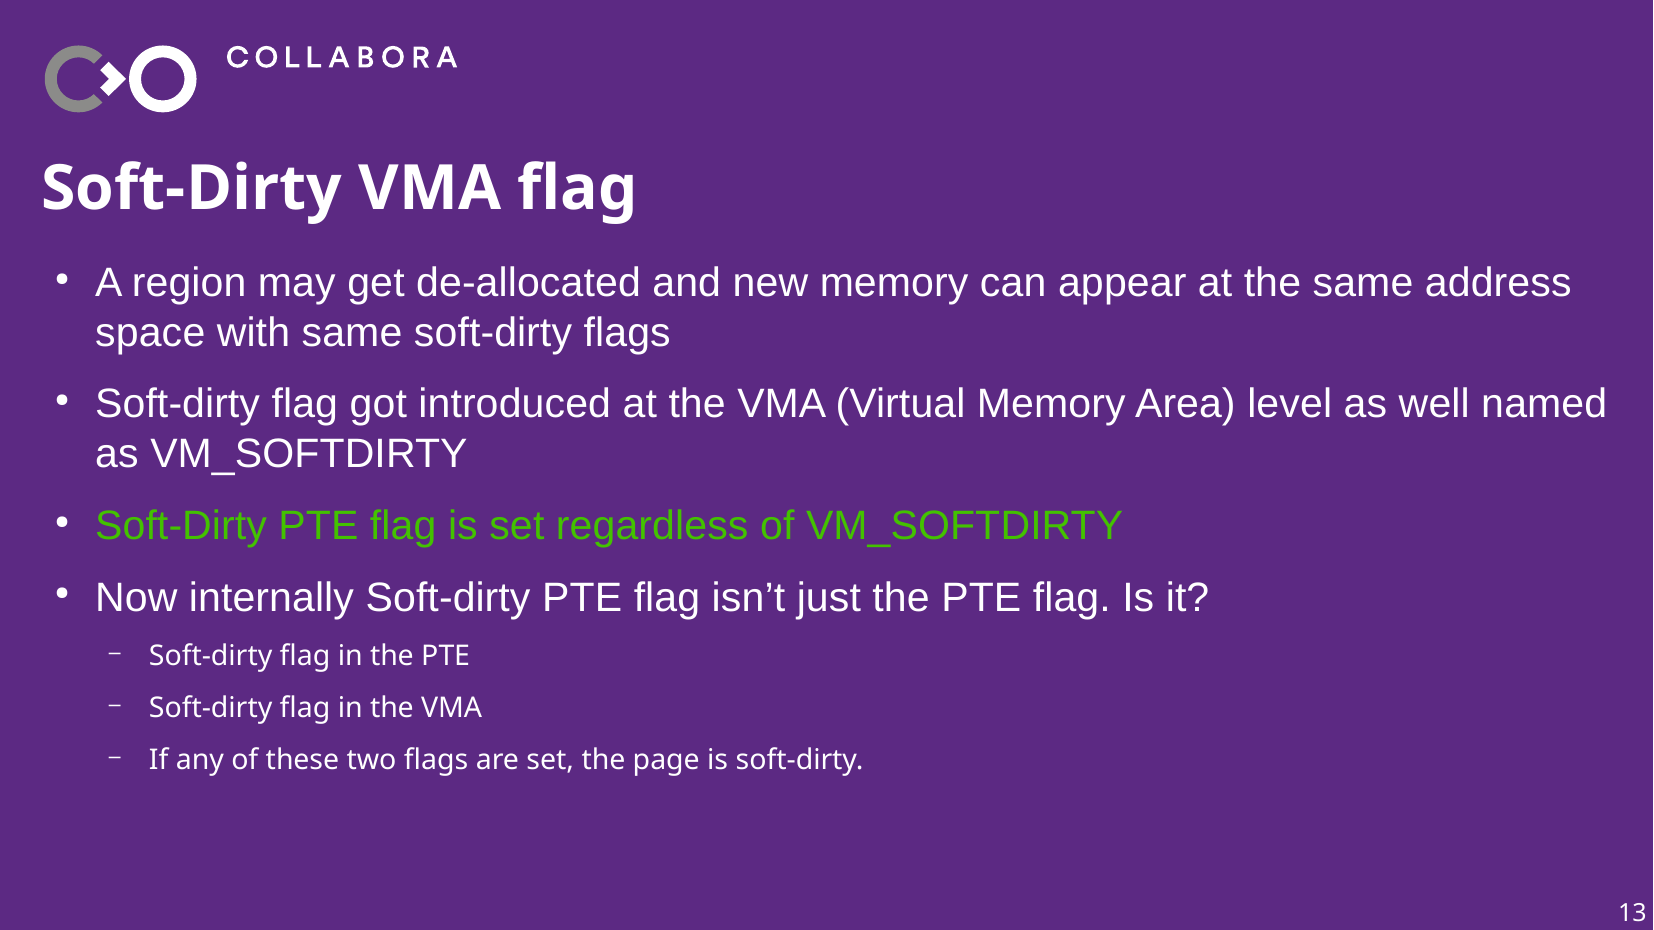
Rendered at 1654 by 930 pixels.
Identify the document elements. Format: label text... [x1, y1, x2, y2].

title Soft-Dirty VMA flag [41, 146, 1614, 255]
list A region may get de-allocated and new memory can appear at the same address space with same soft-dirty flags Soft-dirty flag got introduced at the VMA (Virtual Memory Area) level as well named as VM_SOFTDIRTY Soft-Dirty PTE flag is set regardless of VM_SOFTDIRTY Now internally Soft-dirty PTE flag isn’t just the PTE flag. Is it? Soft-dirty flag in the PTE Soft-dirty flag in the VMA If any of these two flags are set, the page is soft-dirty. [41, 255, 1614, 780]
